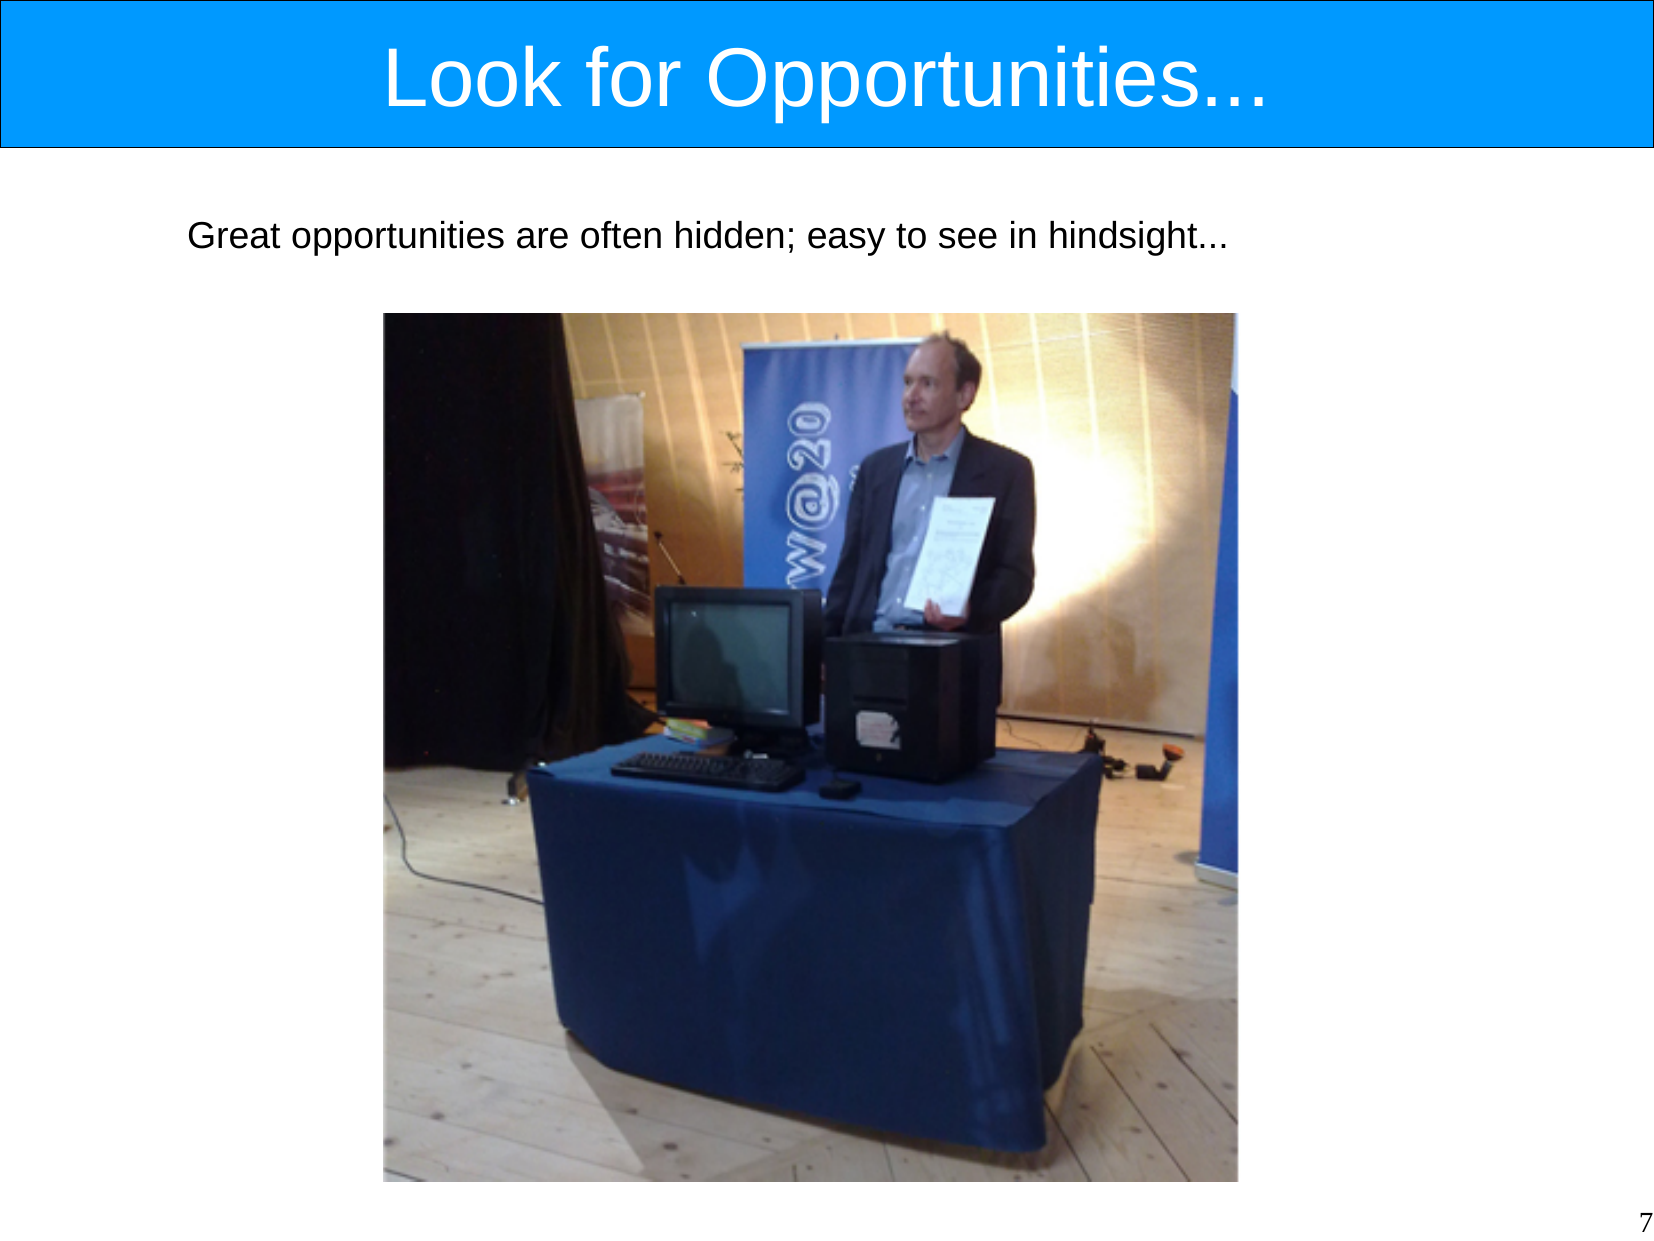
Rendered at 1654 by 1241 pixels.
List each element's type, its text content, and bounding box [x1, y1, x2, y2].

text_box Great opportunities are often hidden; easy to see in hindsight... [172, 206, 1245, 264]
picture [383, 313, 1241, 1182]
title Look for Opportunities... [82, 13, 1571, 142]
